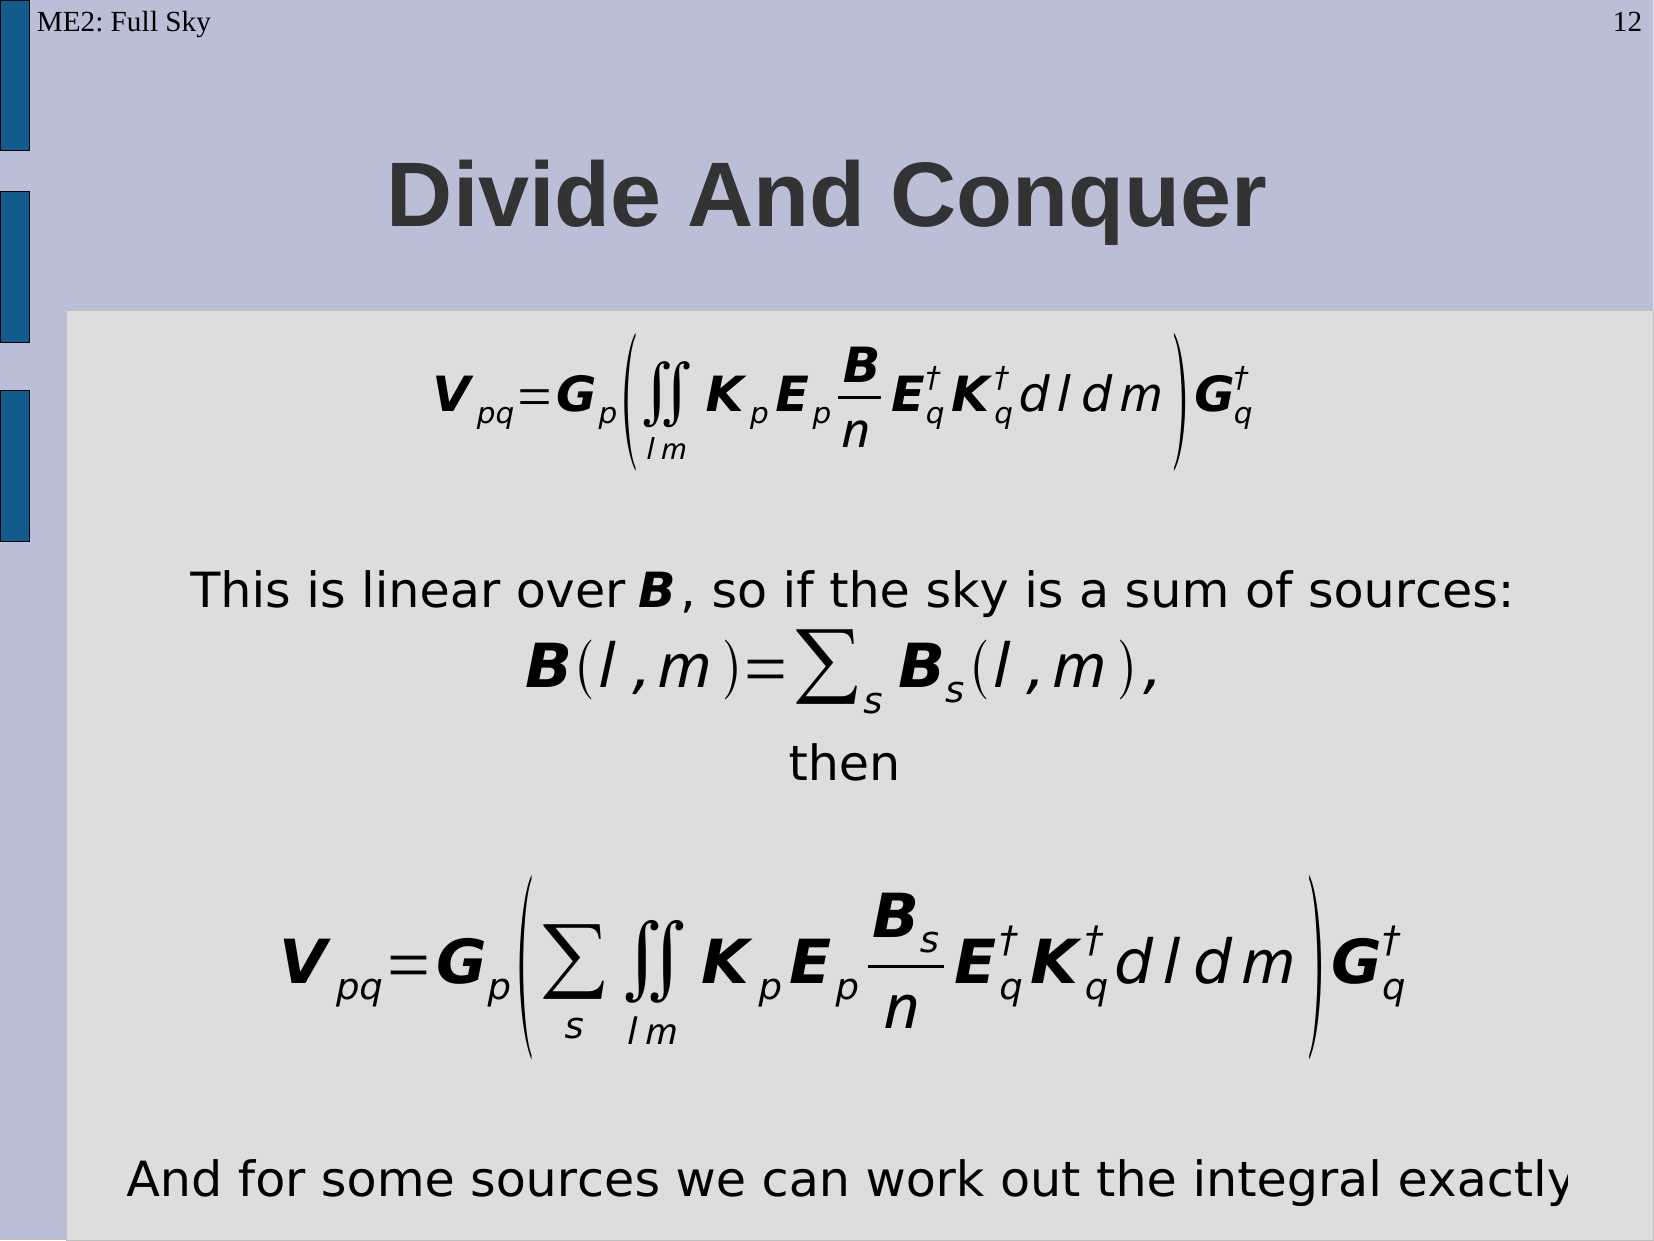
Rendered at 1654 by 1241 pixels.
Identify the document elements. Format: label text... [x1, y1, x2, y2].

chart [118, 331, 1568, 1211]
title Divide And Conquer [121, 91, 1534, 299]
